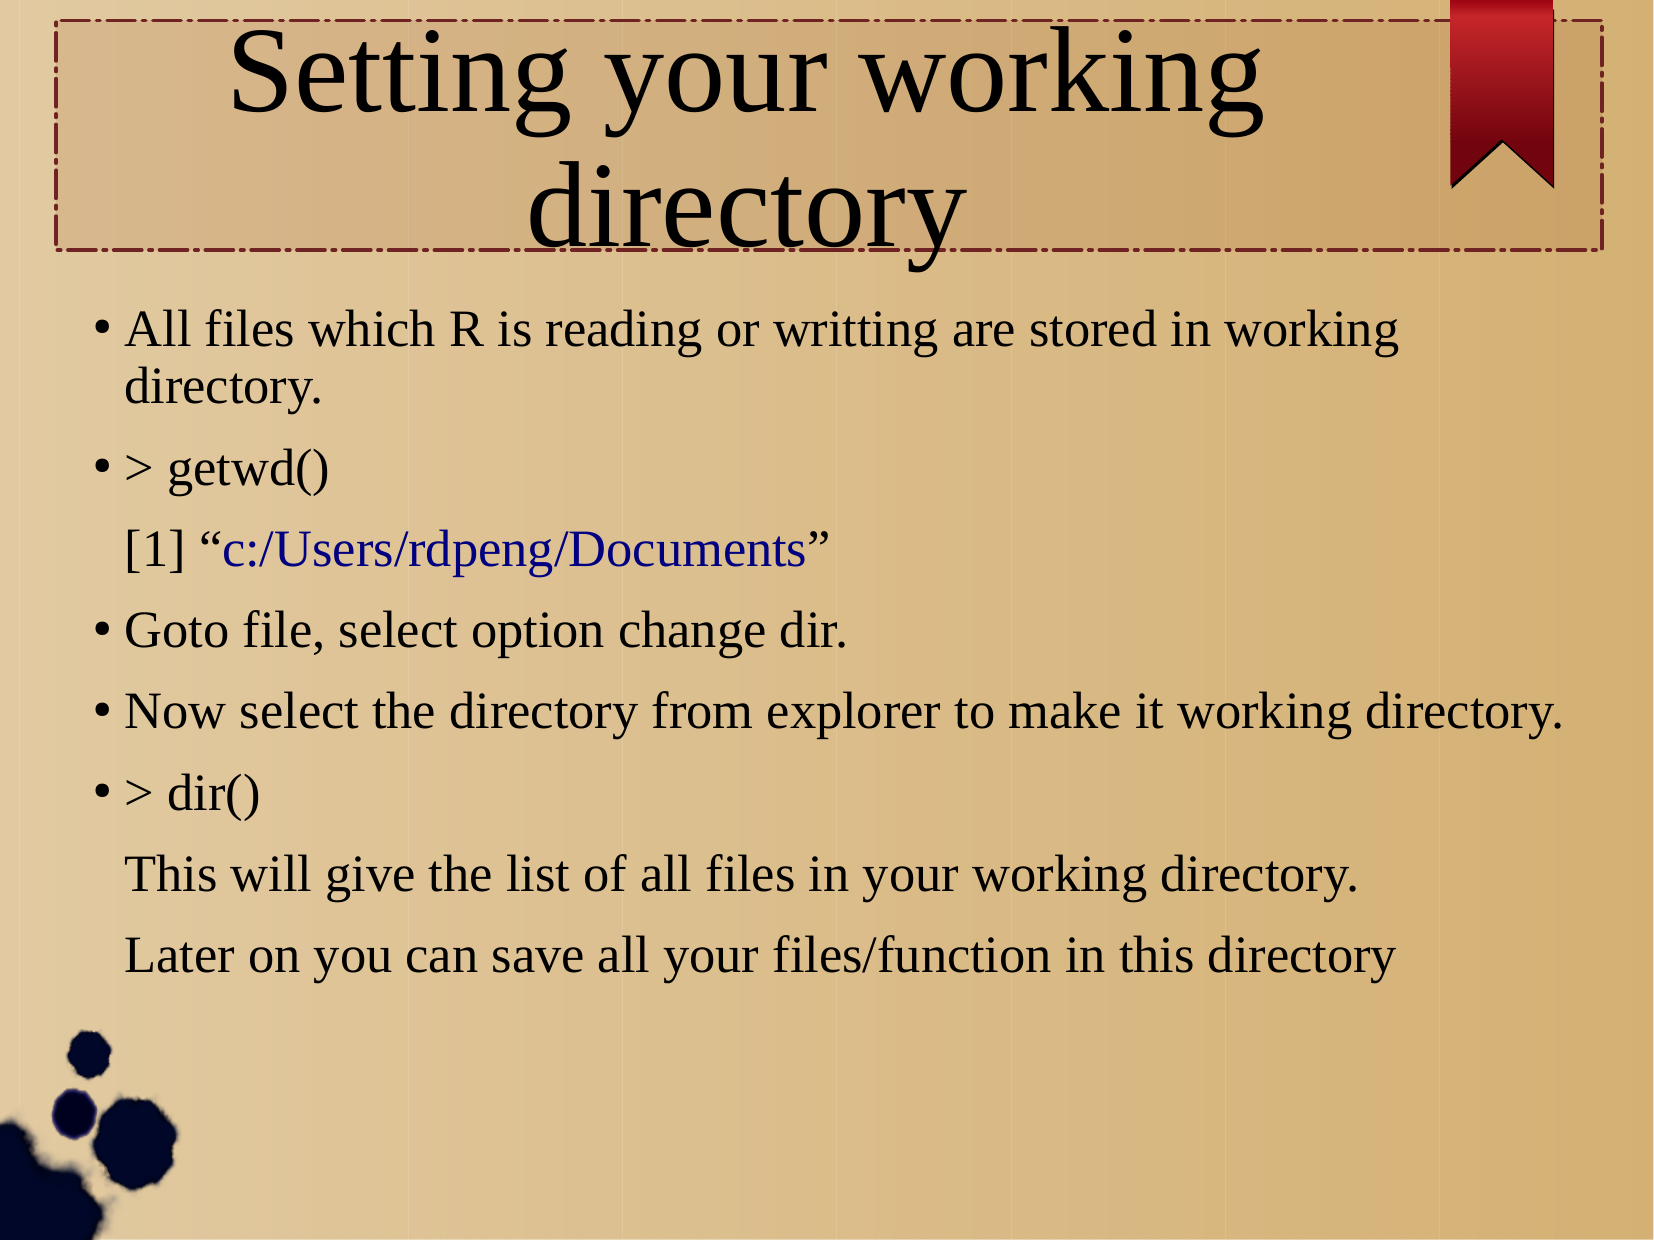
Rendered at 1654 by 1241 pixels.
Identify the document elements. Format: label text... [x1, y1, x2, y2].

list All files which R is reading or writting are stored in working directory. > getwd() [1] “c:/Users/rdpeng/Documents” Goto file, select option change dir. Now select the directory from explorer to make it working directory. > dir() This will give the list of all files in your working directory. Later on you can save all your files/function in this directory [82, 299, 1571, 1019]
title Setting your working directory [82, 2, 1412, 274]
